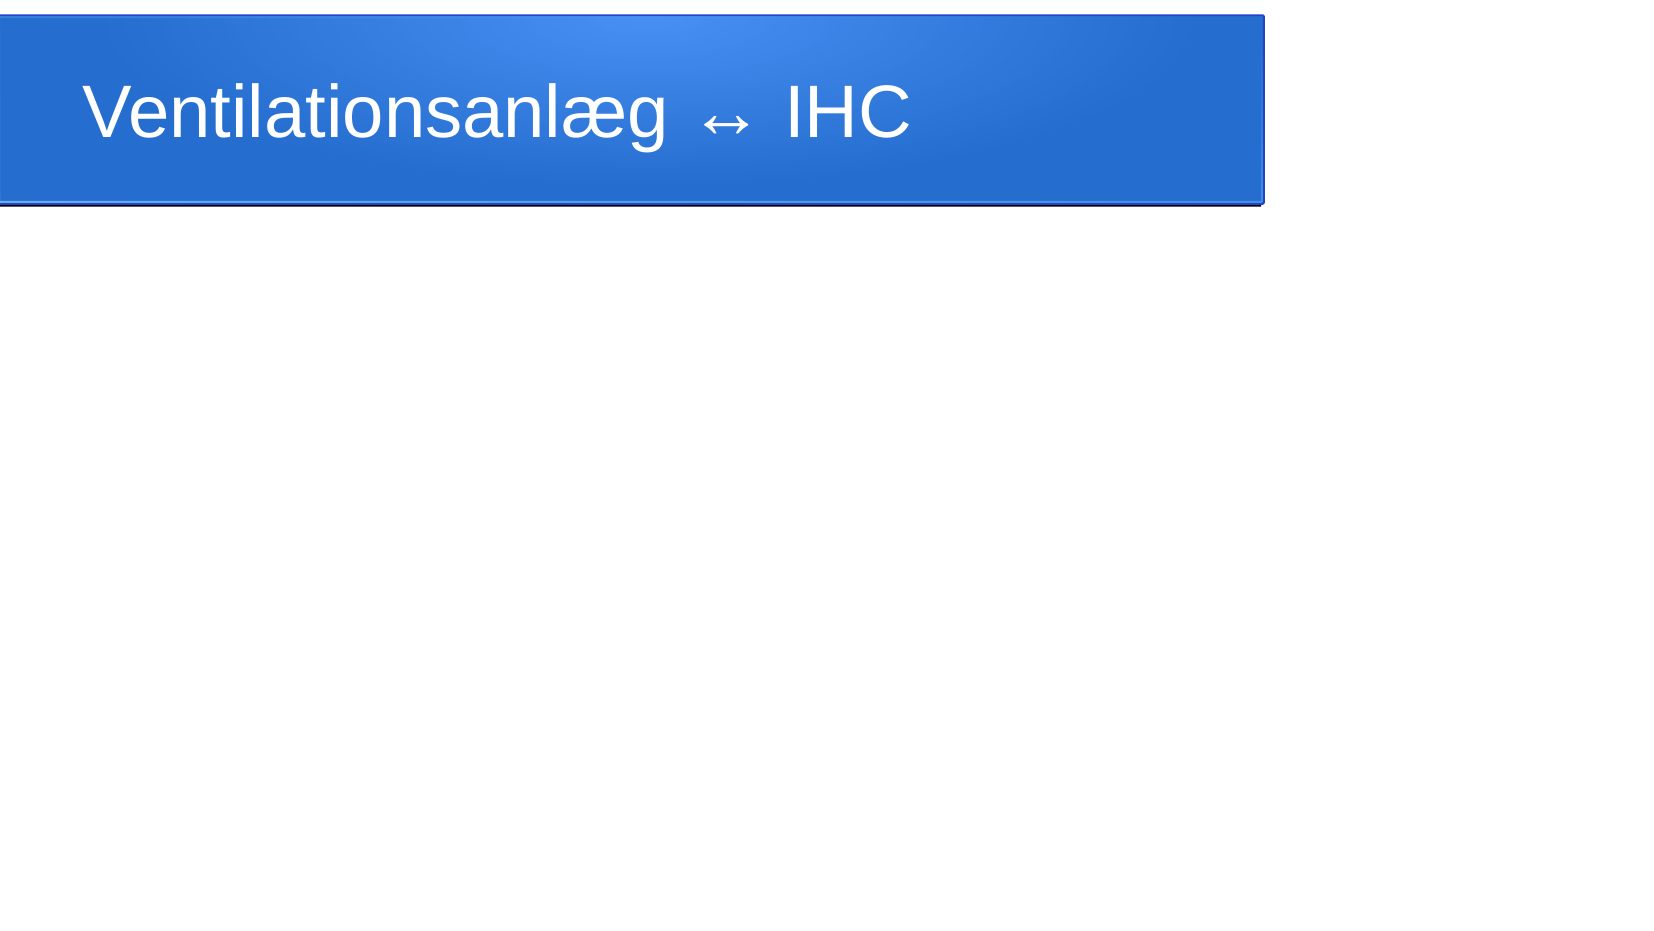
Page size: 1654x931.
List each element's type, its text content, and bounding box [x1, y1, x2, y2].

title Ventilationsanlæg ↔ IHC [82, 35, 1235, 189]
